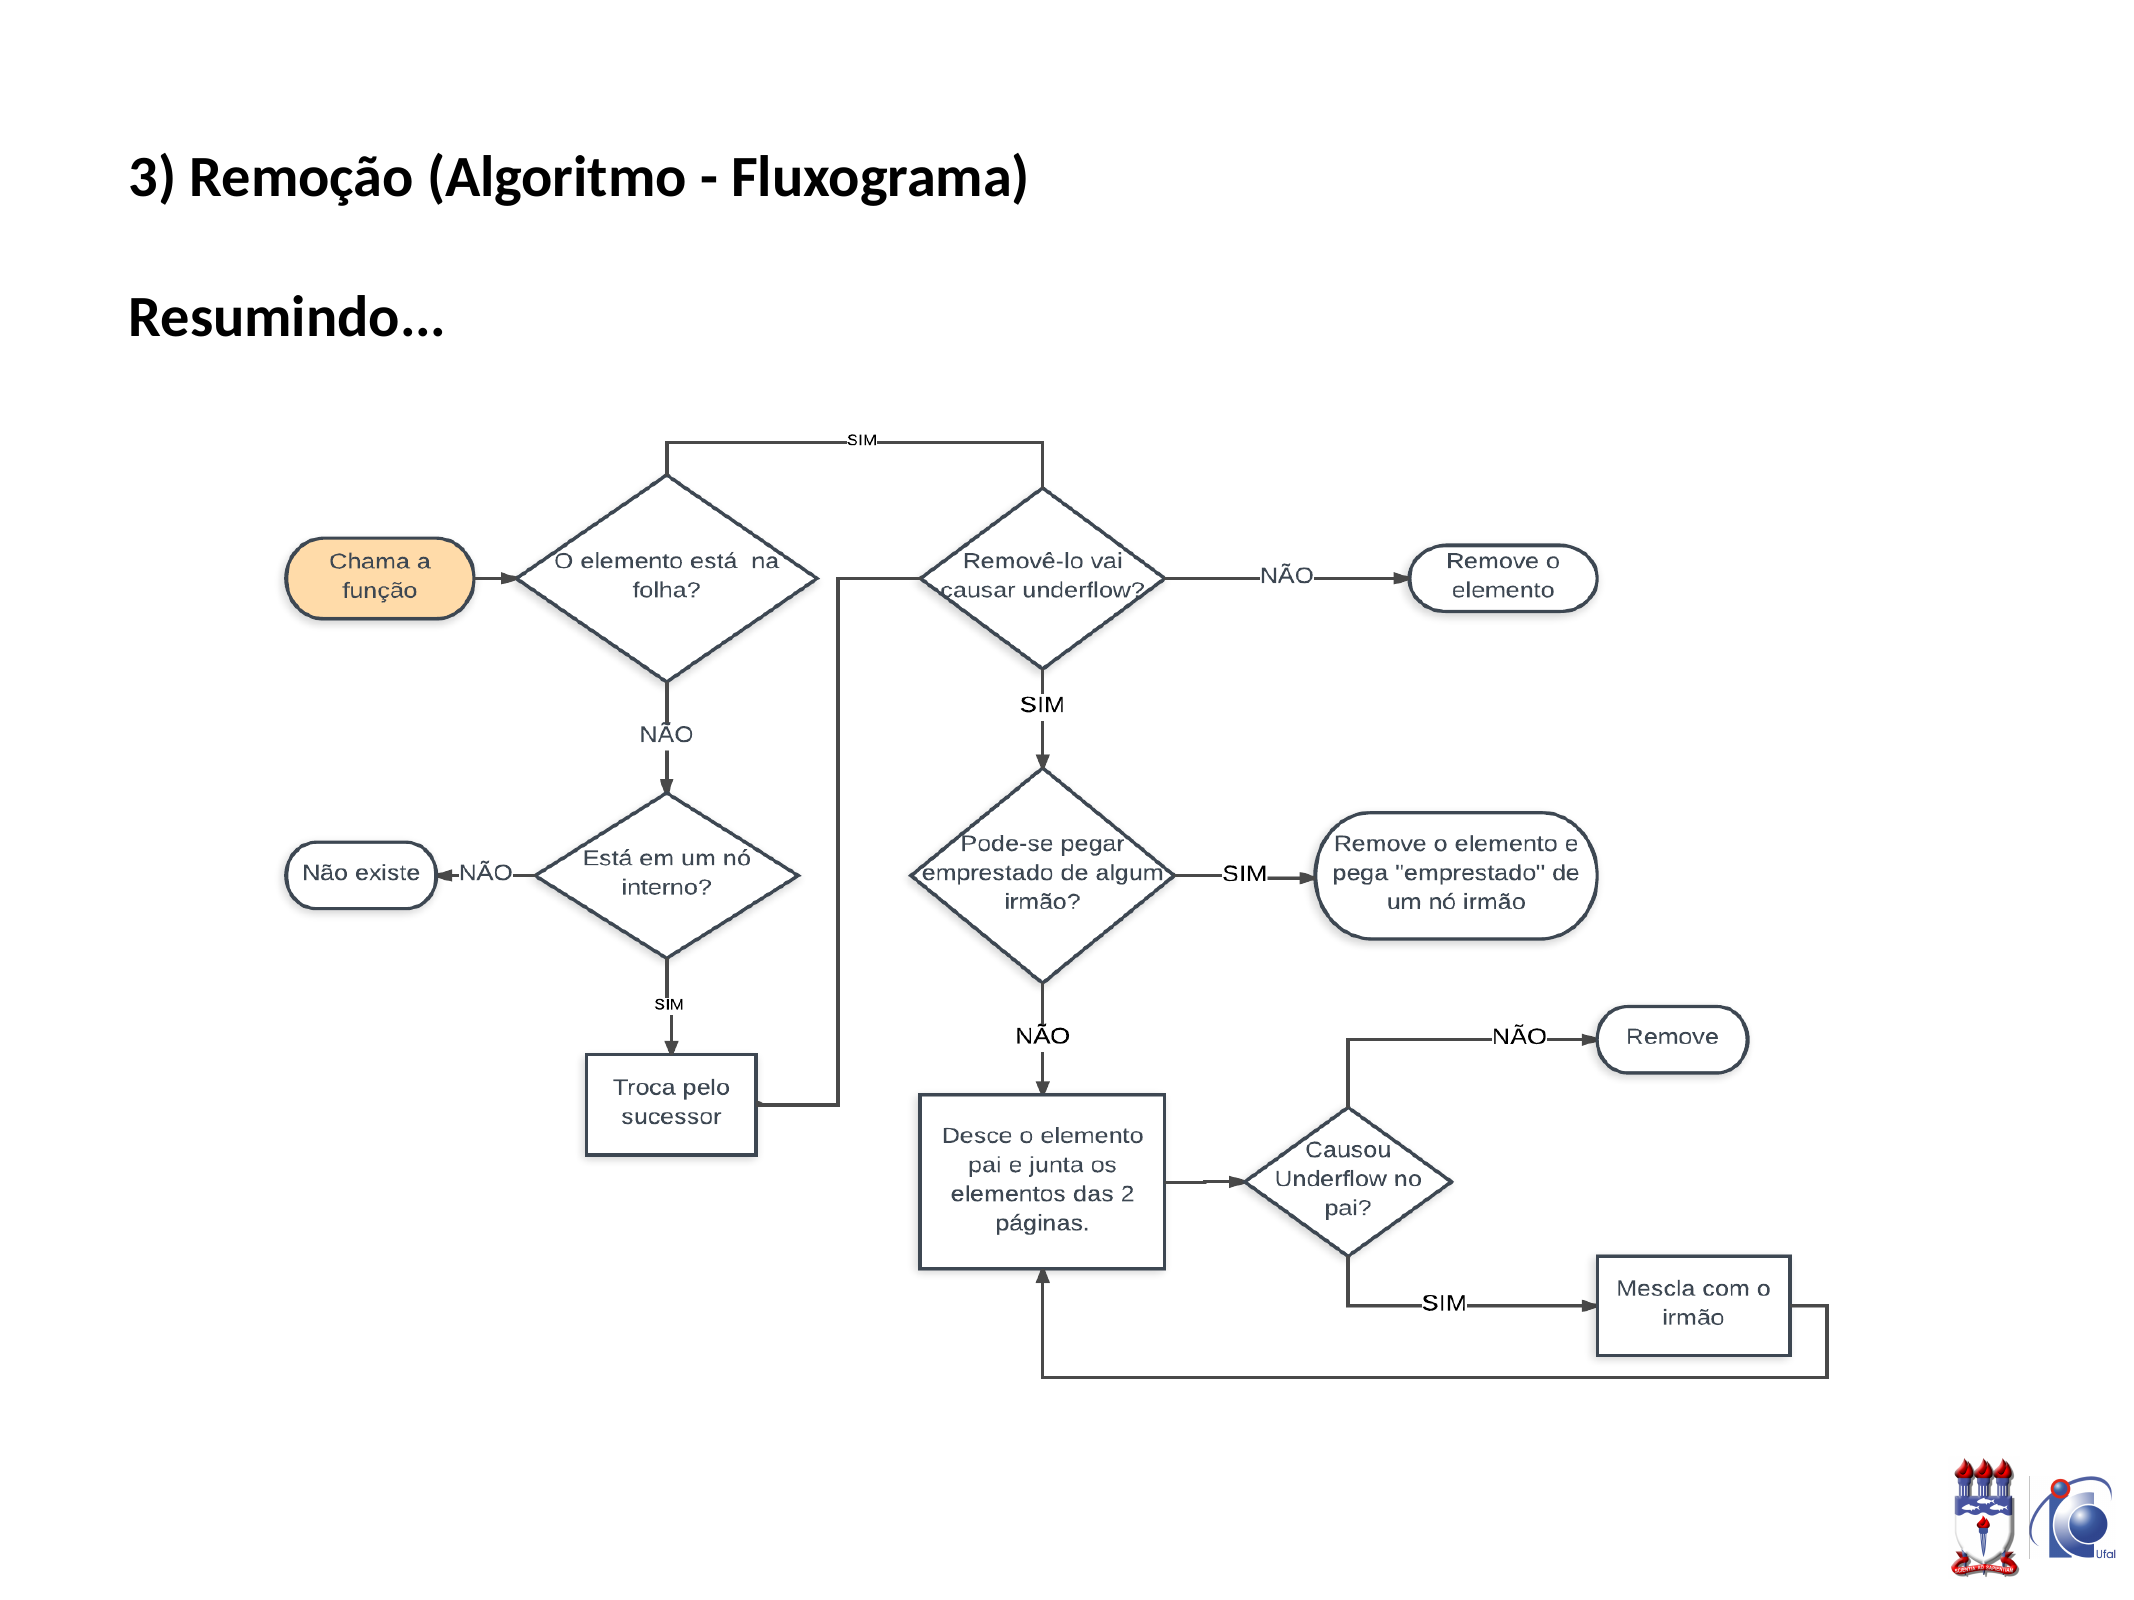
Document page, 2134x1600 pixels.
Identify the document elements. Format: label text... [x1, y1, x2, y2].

picture [248, 425, 1855, 1418]
picture [1948, 1456, 2020, 1579]
list 3) Remoção (Algoritmo - Fluxograma) Resumindo... [120, 129, 2020, 402]
picture [2028, 1476, 2116, 1559]
